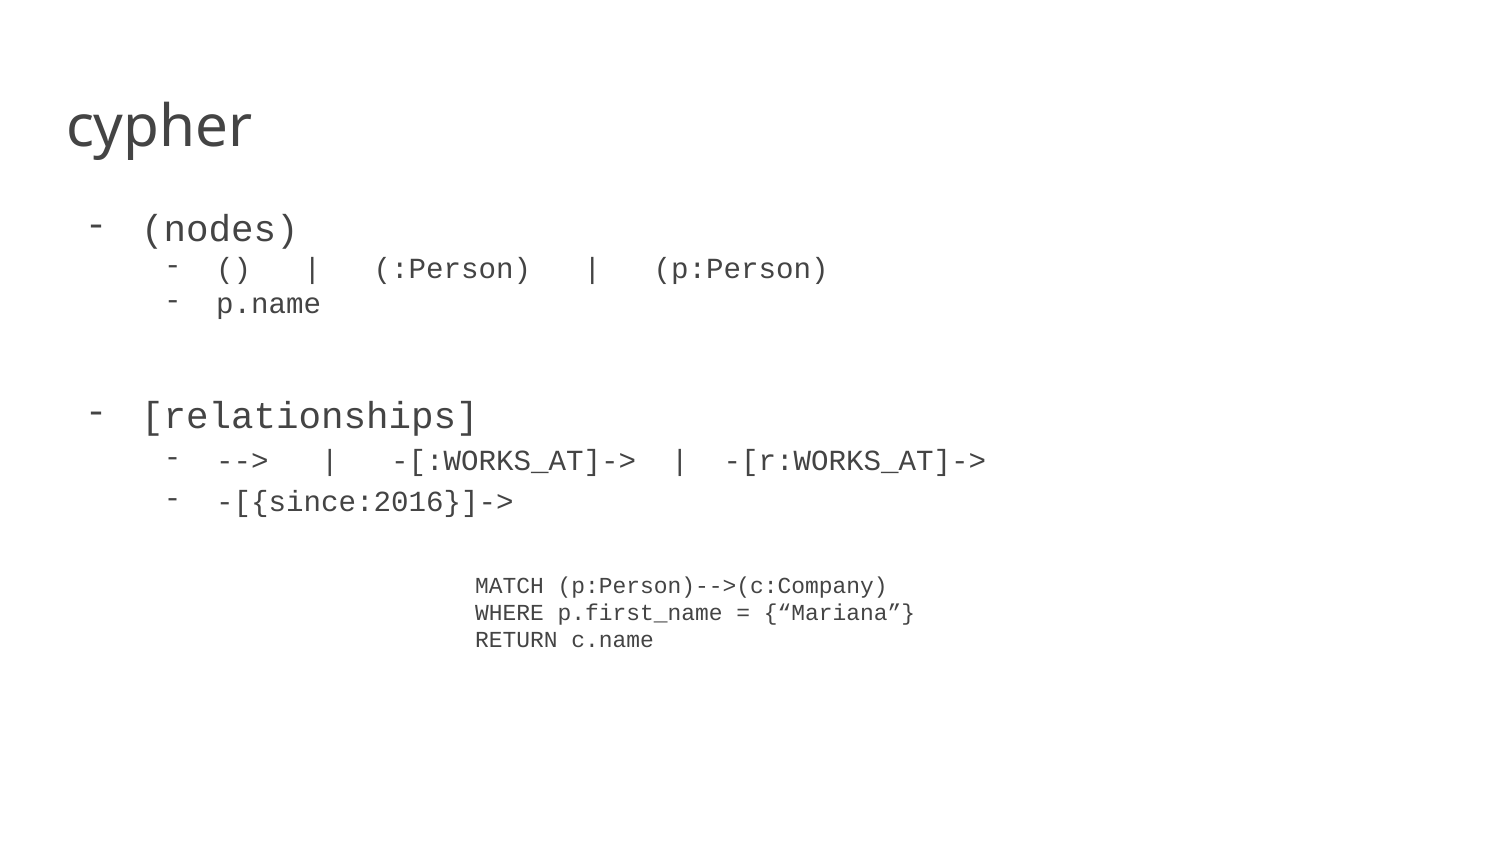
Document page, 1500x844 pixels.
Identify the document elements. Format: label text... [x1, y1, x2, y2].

text_box [relationships] --> | -[:WORKS_AT]-> | -[r:WORKS_AT]-> -[{since:2016}]-> [51, 369, 1449, 529]
list (nodes) () | (:Person) | (p:Person) p.name [51, 189, 1449, 348]
text_box MATCH (p:Person)-->(c:Company) WHERE p.first_name = {“Mariana”} RETURN c.name [460, 555, 1040, 802]
title cypher [51, 72, 1449, 167]
